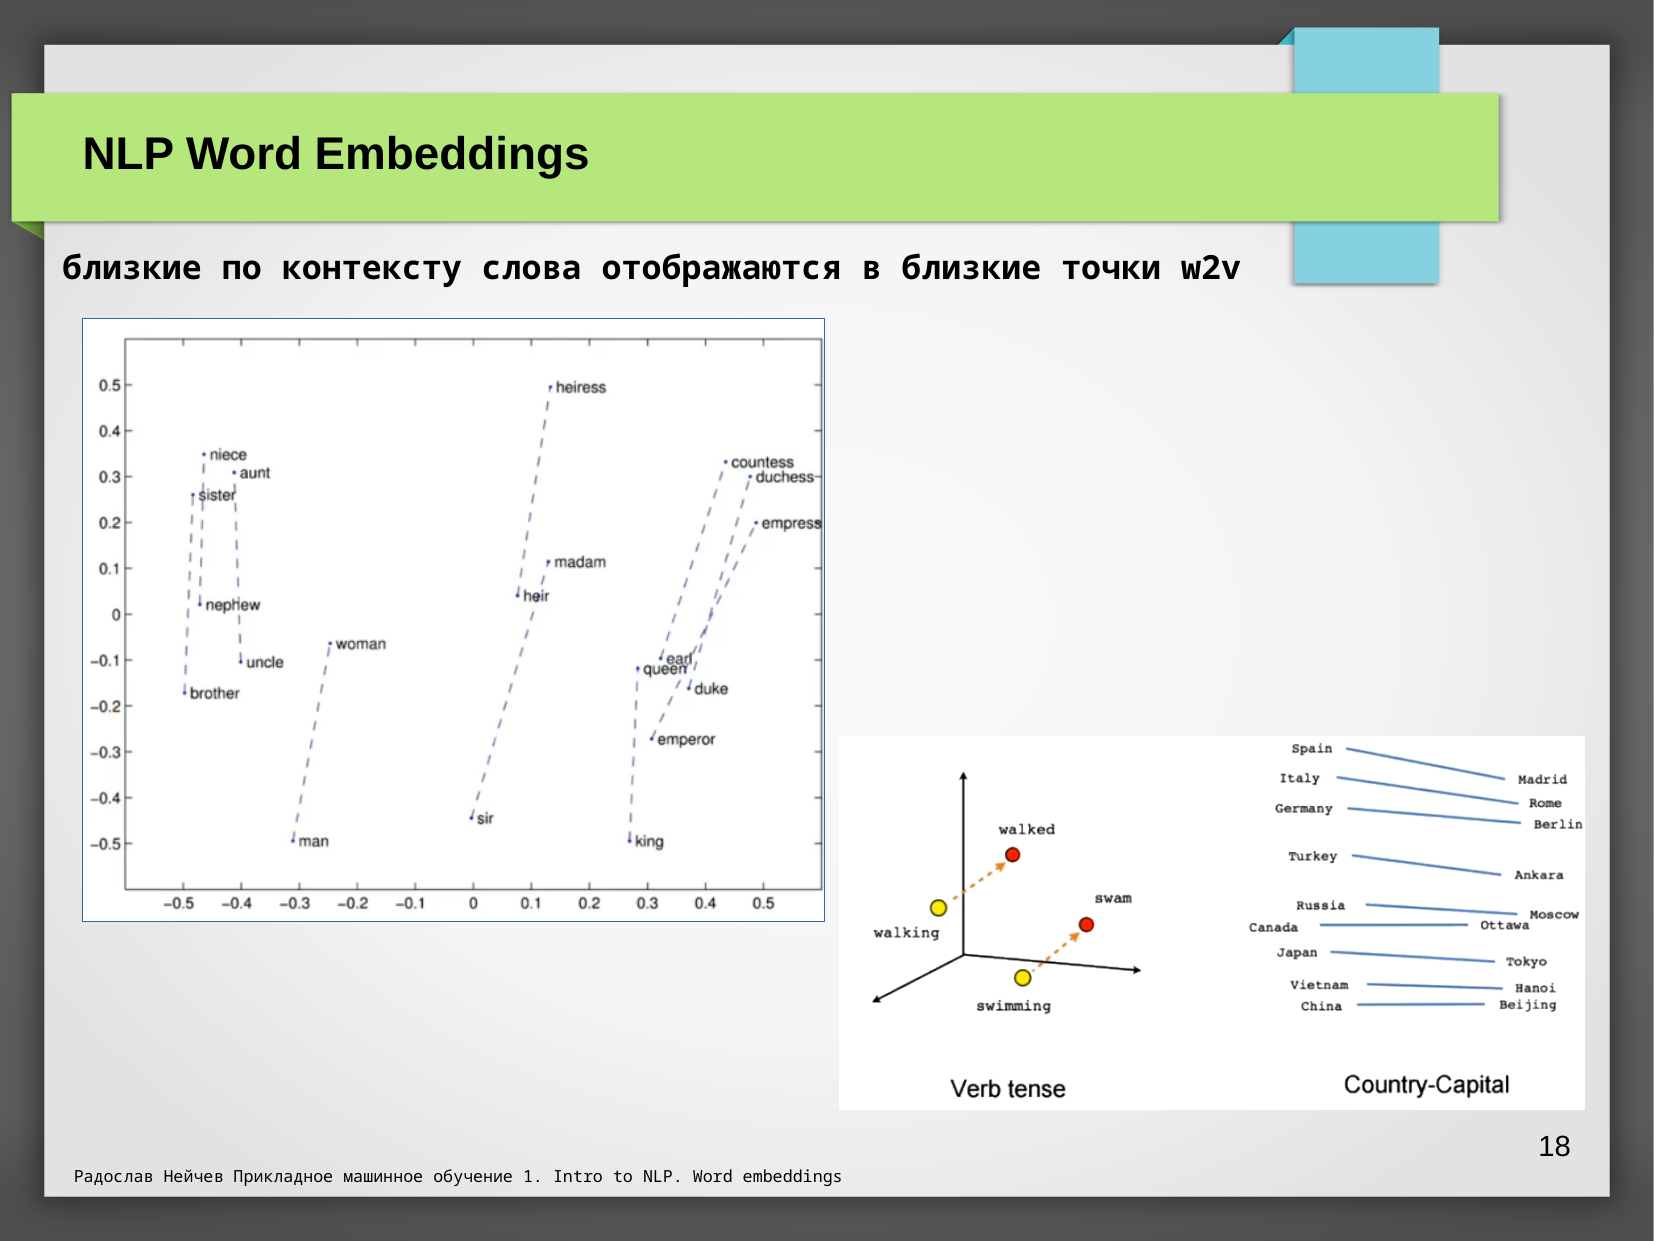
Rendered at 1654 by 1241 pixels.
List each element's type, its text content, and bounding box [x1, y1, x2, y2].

picture [0, 0, 1654, 1241]
text_box Радослав Нейчев Прикладное машинное обучение 1. Intro to NLP. Word embeddings [59, 1157, 859, 1192]
title NLP Word Embeddings [82, 121, 1489, 187]
text_box близкие по контексту слова отображаются в близкие точки w2v [47, 236, 1276, 319]
